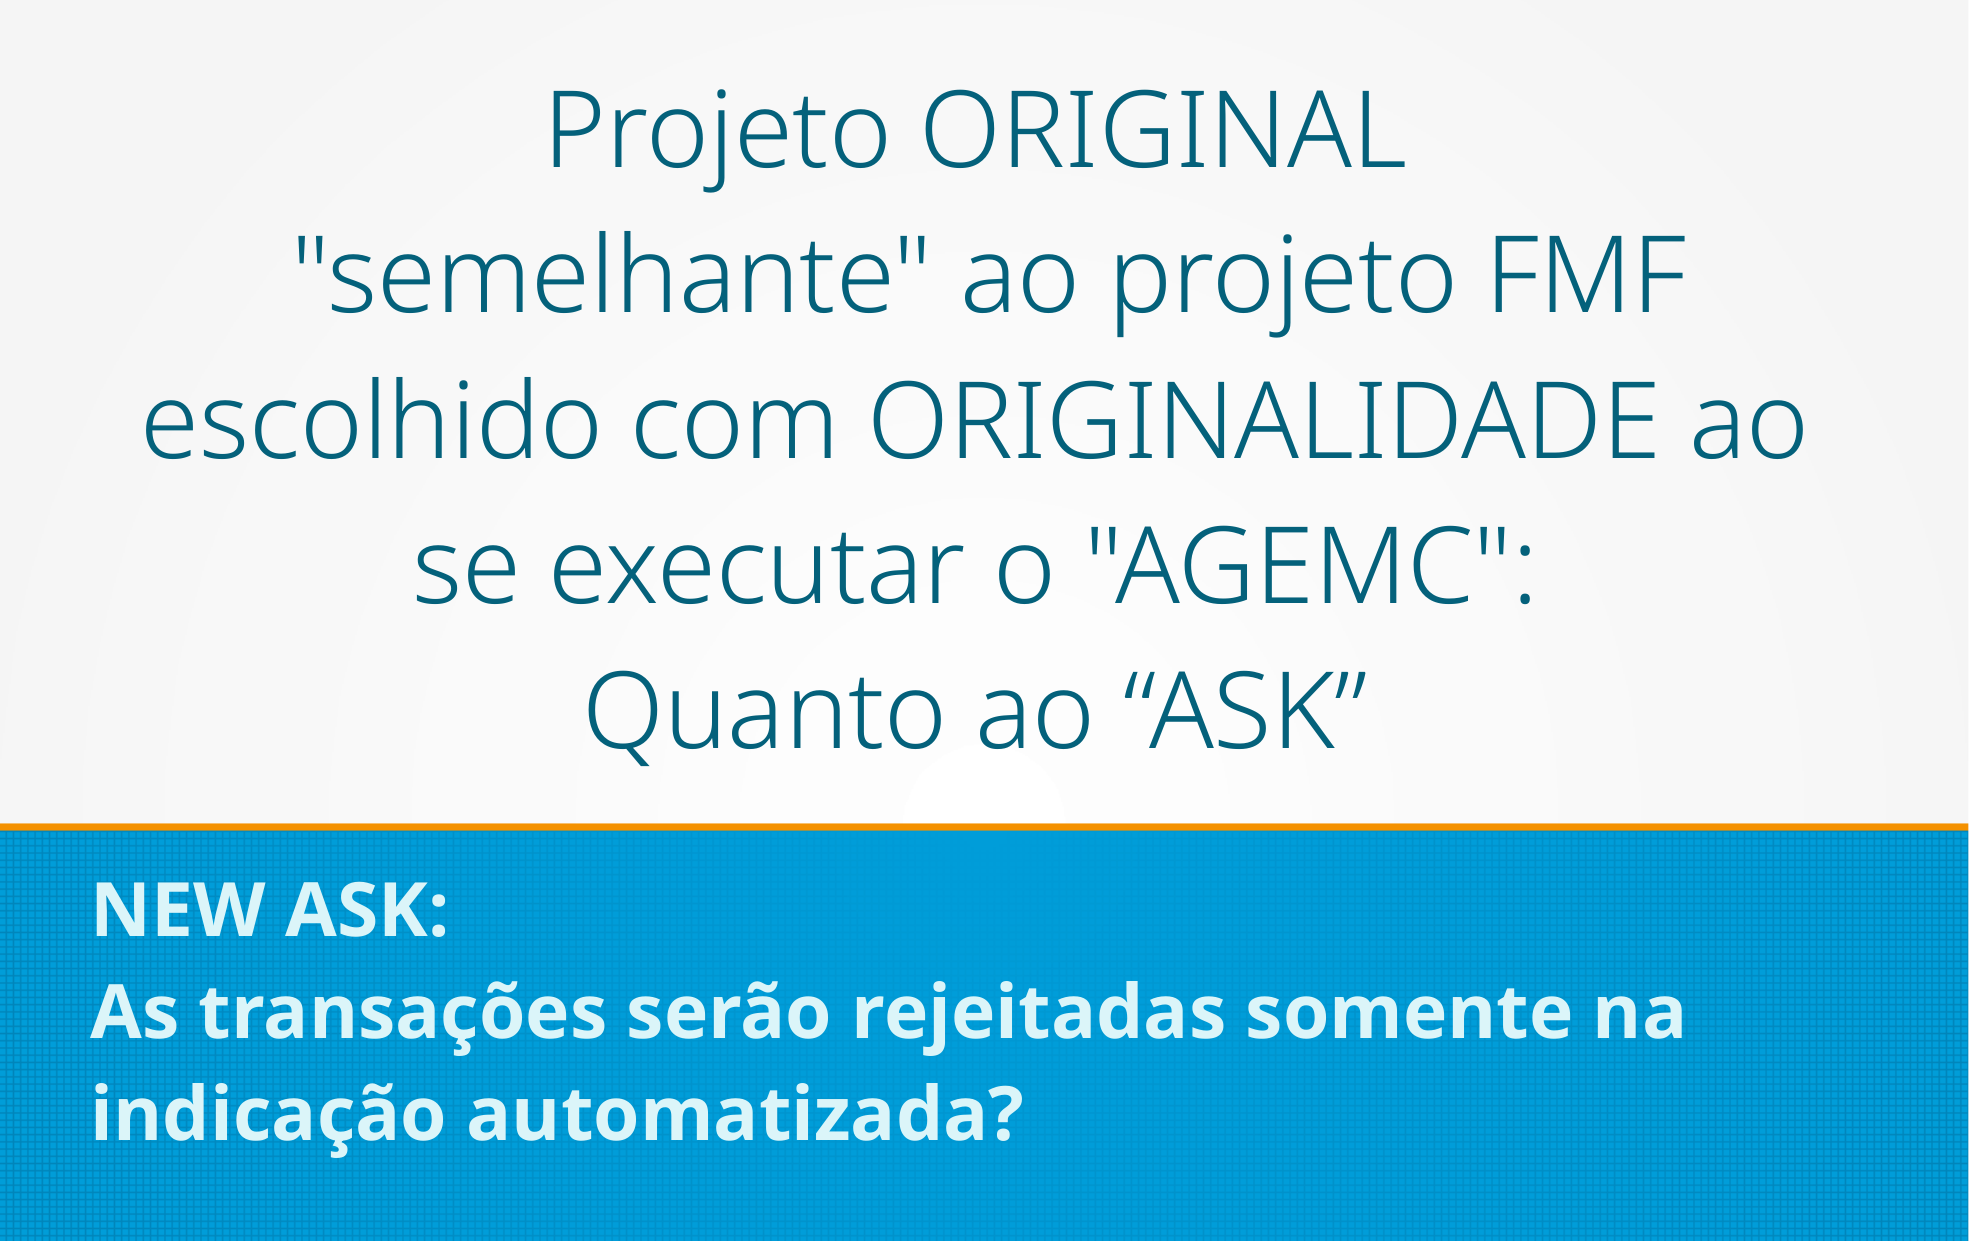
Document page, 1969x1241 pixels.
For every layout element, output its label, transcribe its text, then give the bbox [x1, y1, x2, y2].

subtitle NEW ASK: As transações serão rejeitadas somente na indicação automatizada? [90, 855, 1861, 1139]
title Projeto ORIGINAL "semelhante" ao projeto FMF escolhido com ORIGINALIDADE ao se executar o "AGEMC": Quanto ao “ASK” [90, 49, 1862, 781]
picture [0, 0, 1969, 830]
